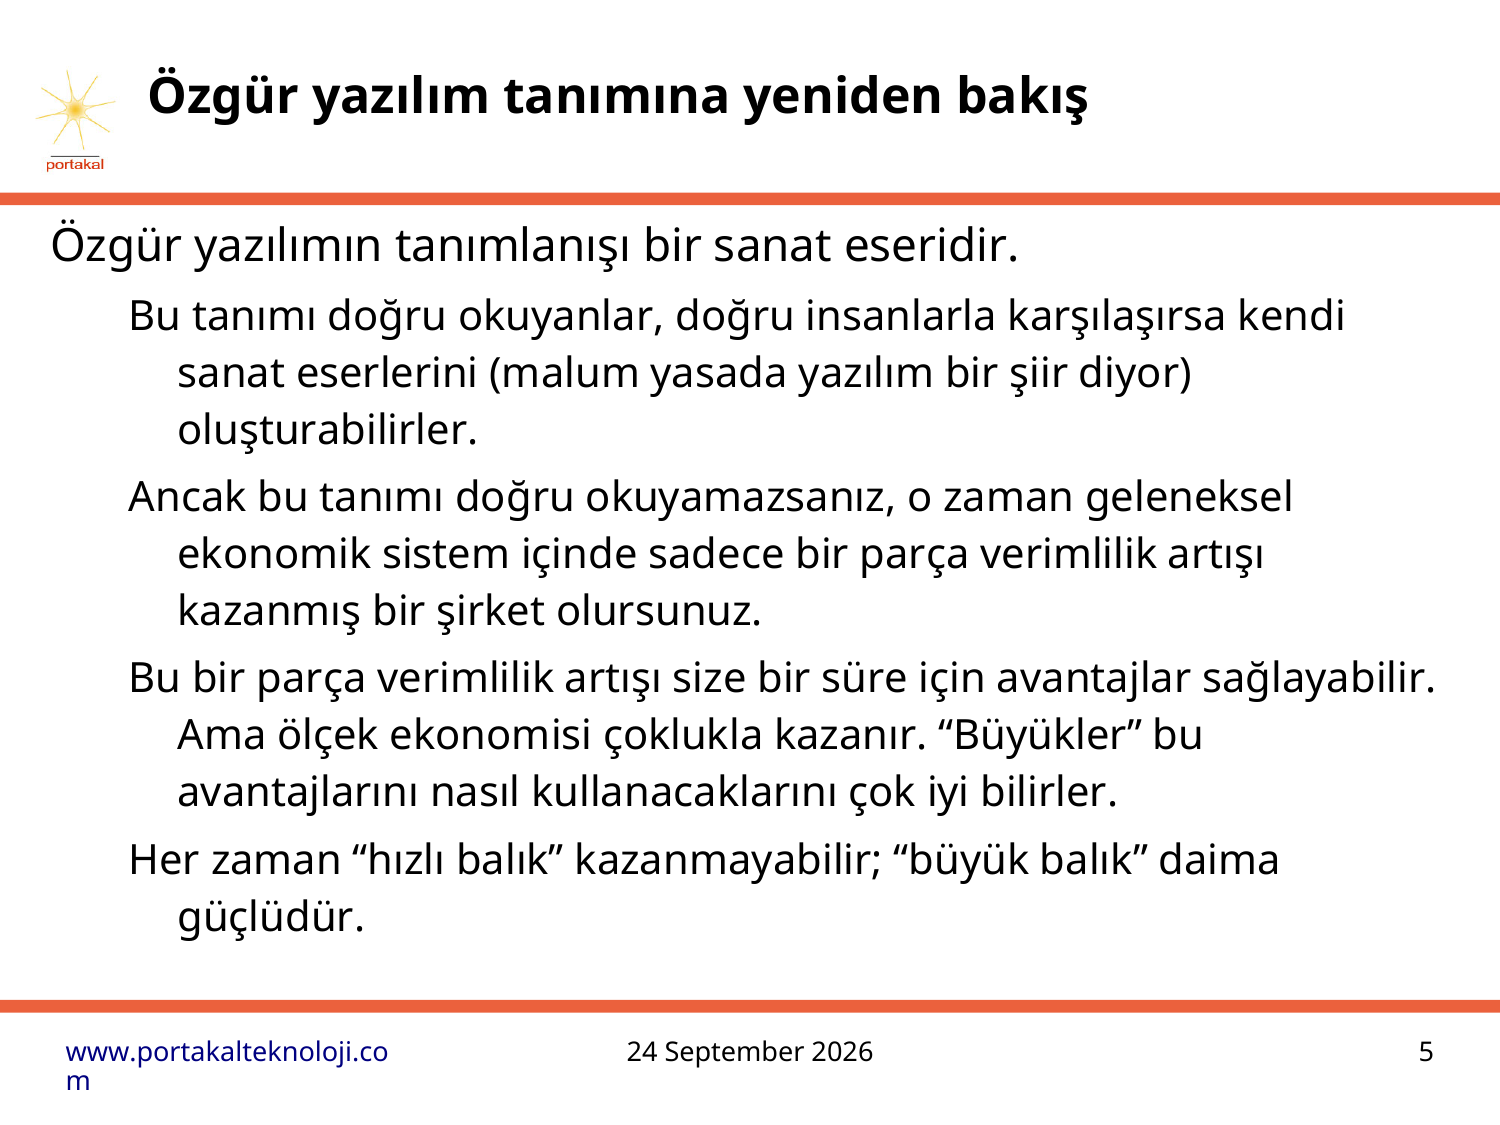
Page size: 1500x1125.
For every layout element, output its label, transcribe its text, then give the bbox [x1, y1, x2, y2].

picture [29, 5, 120, 184]
title Özgür yazılım tanımına yeniden bakış [147, 7, 1450, 181]
list Özgür yazılımın tanımlanışı bir sanat eseridir. Bu tanımı doğru okuyanlar, doğru insanlarla karşılaşırsa kendi sanat eserlerini (malum yasada yazılım bir şiir diyor) oluşturabilirler. Ancak bu tanımı doğru okuyamazsanız, o zaman geleneksel ekonomik sistem içinde sadece bir parça verimlilik artışı kazanmış bir şirket olursunuz. Bu bir parça verimlilik artışı size bir süre için avantajlar sağlayabilir. Ama ölçek ekonomisi çoklukla kazanır. “Büyükler” bu avantajlarını nasıl kullanacaklarını çok iyi bilirler. Her zaman “hızlı balık” kazanmayabilir; “büyük balık” daima güçlüdür. [50, 212, 1450, 890]
